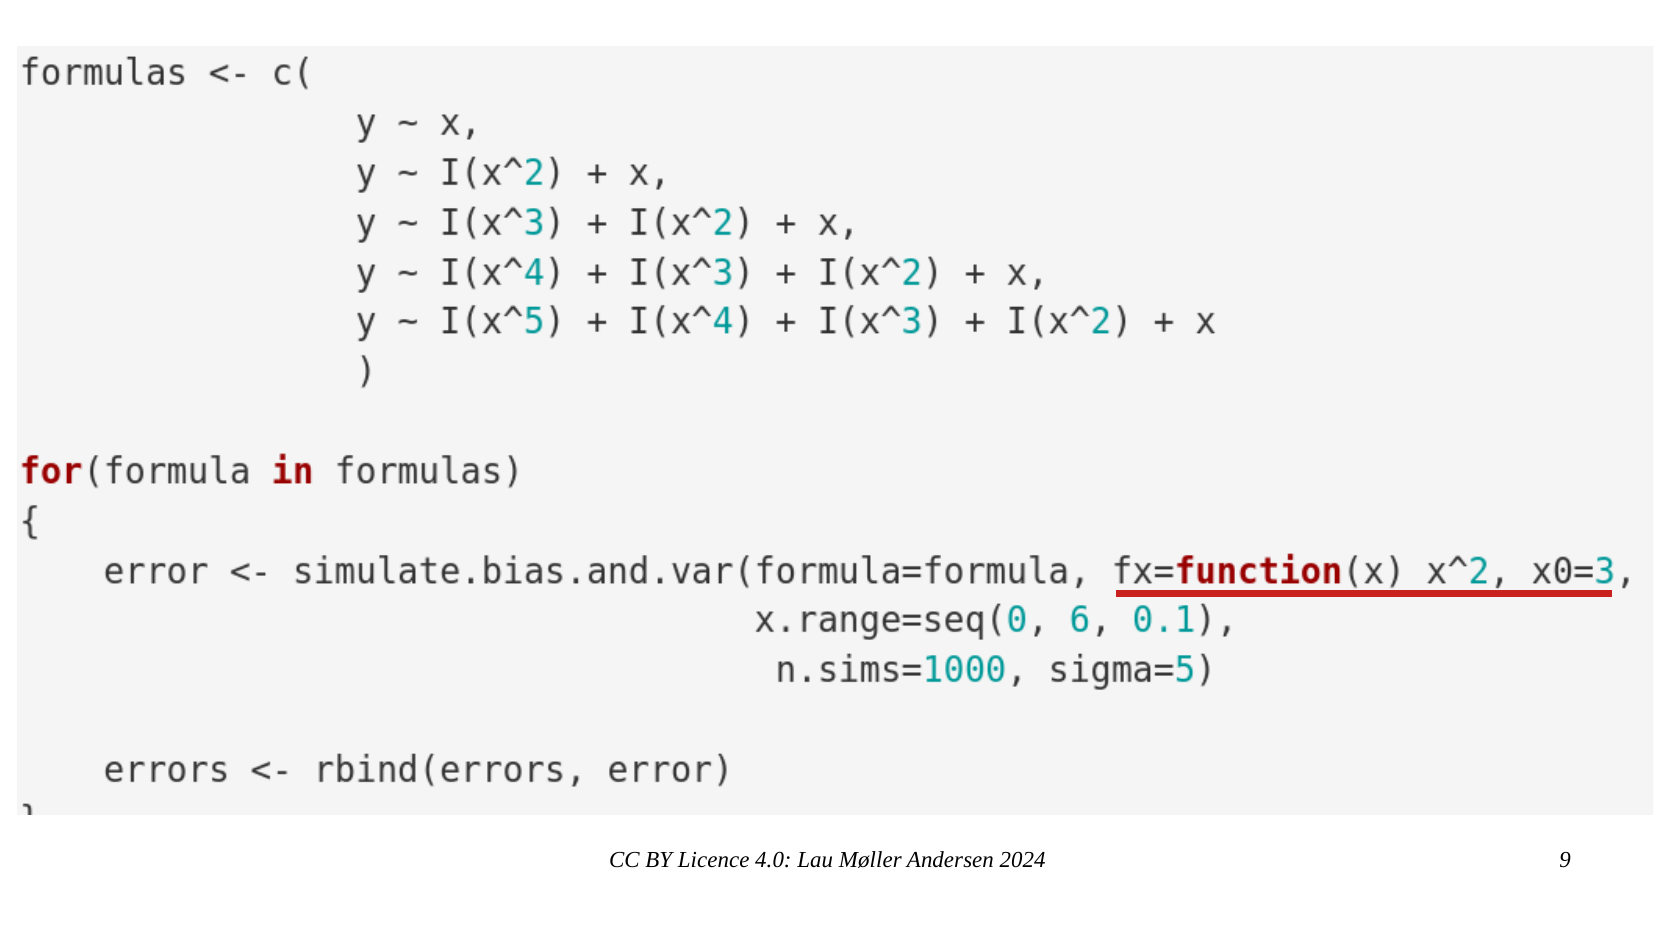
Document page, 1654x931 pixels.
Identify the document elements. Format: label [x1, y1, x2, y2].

picture [17, 46, 1654, 815]
